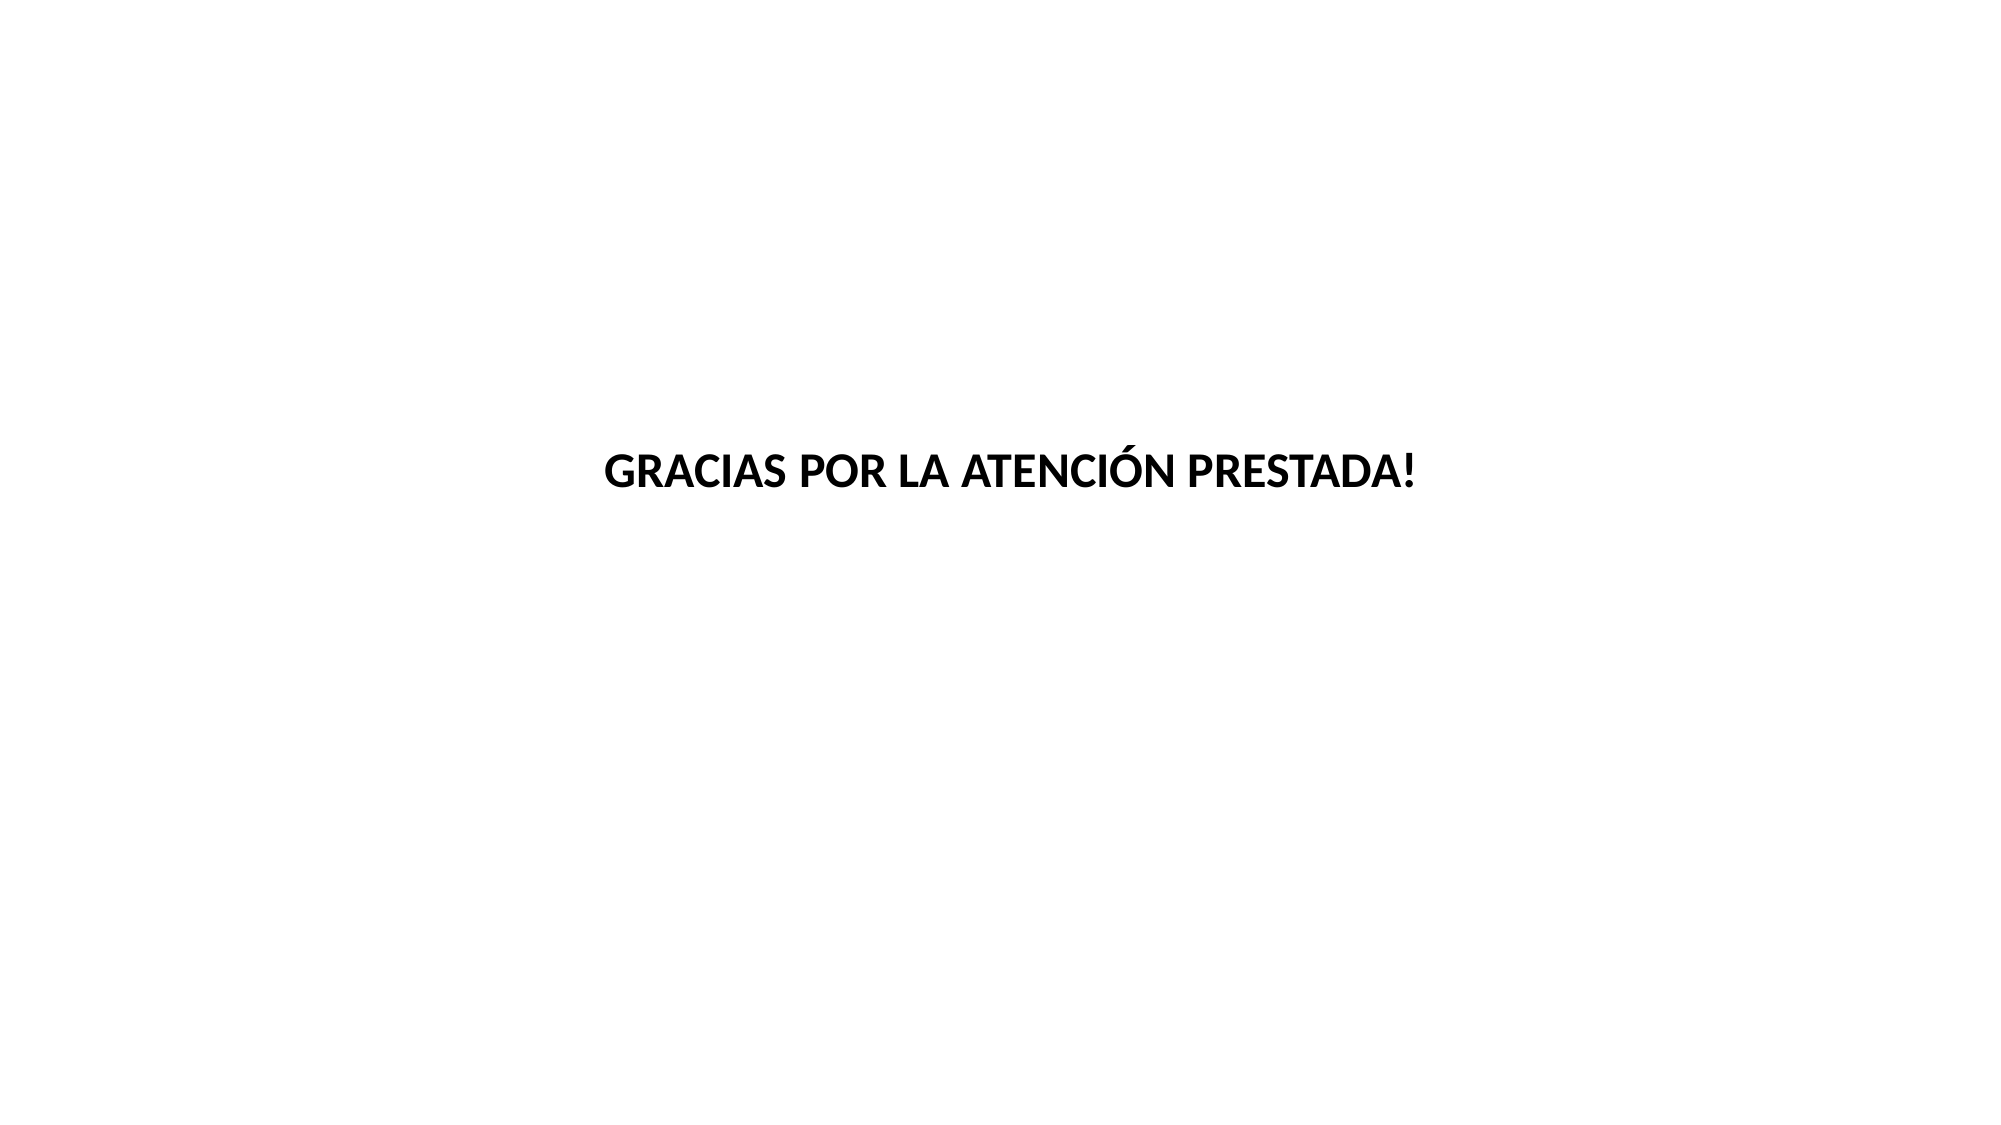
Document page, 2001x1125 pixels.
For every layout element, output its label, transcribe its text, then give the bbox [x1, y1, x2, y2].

text_box GRACIAS POR LA ATENCIÓN PRESTADA! [589, 429, 1590, 506]
